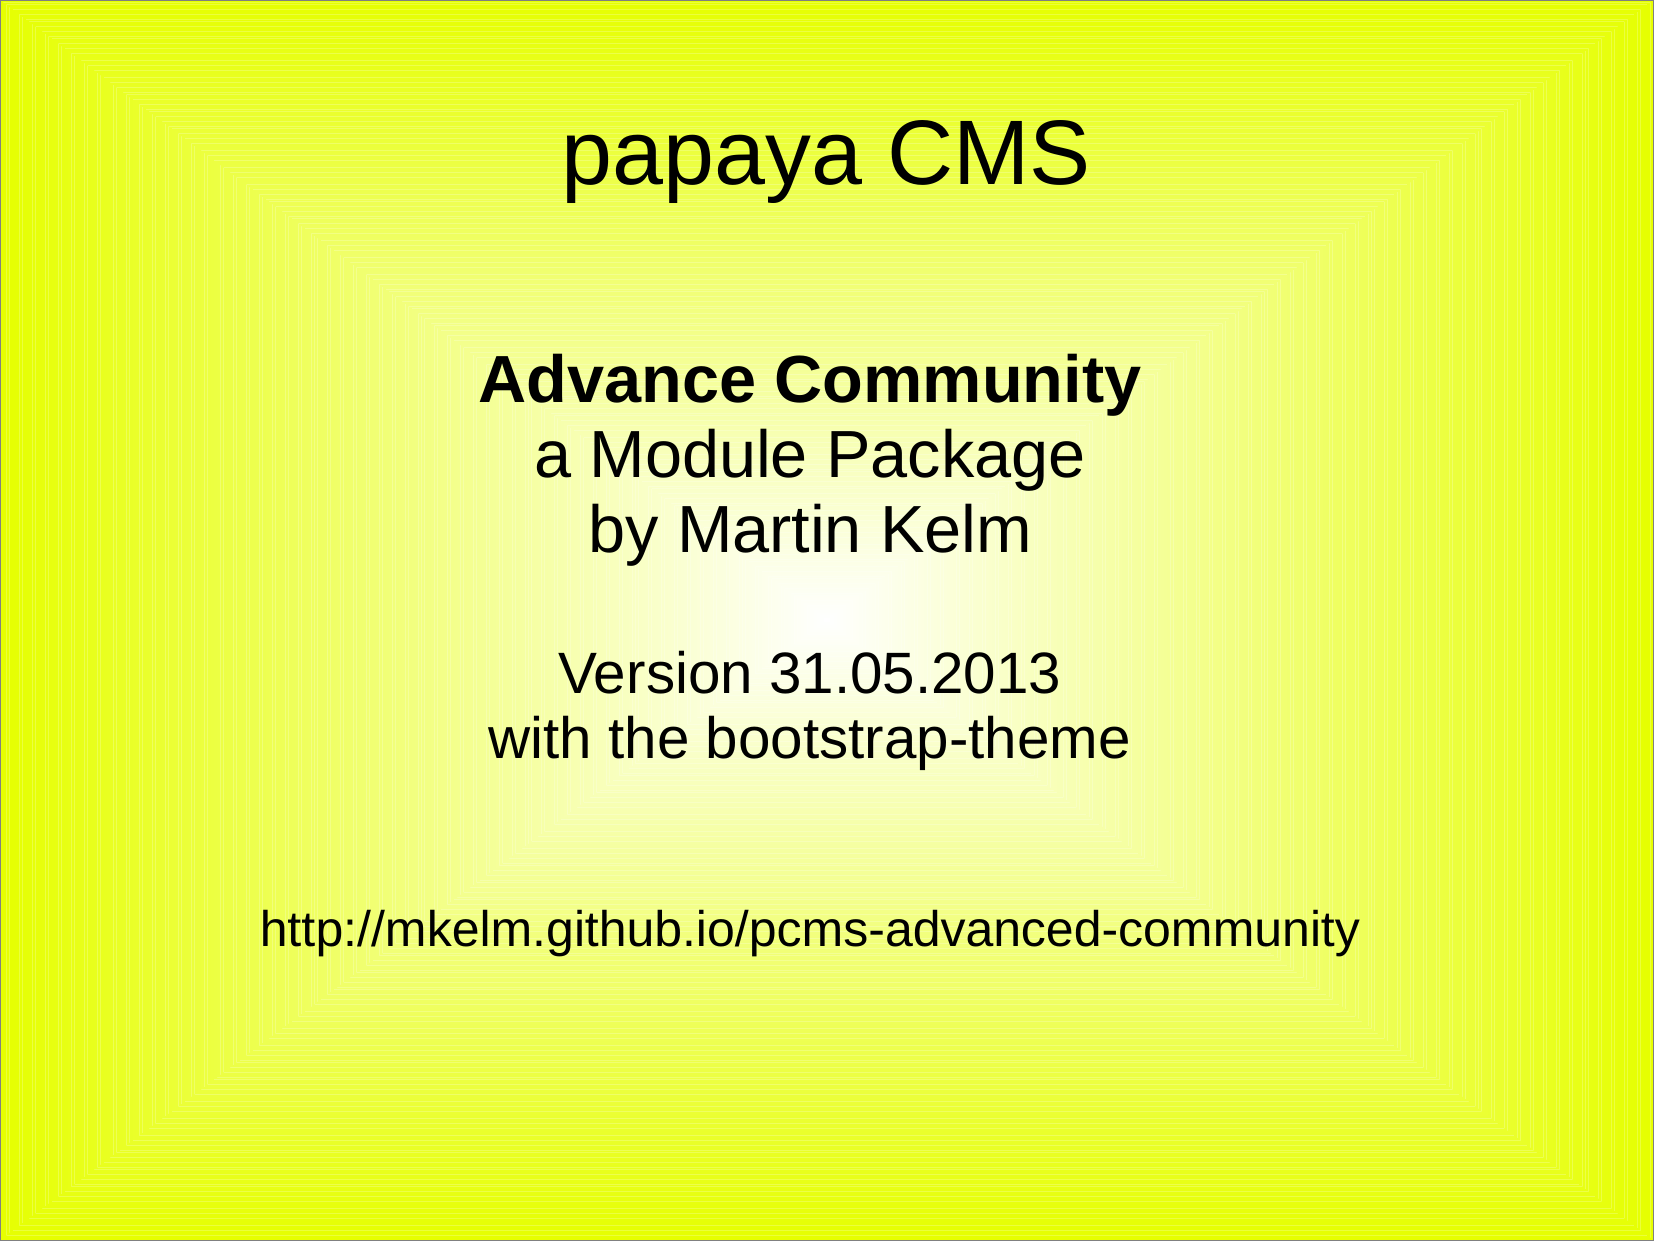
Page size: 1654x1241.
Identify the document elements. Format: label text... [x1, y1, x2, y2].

text_box [0, 0, 1654, 1241]
title papaya CMS [82, 49, 1571, 257]
subtitle Advance Community a Module Package by Martin Kelm Version 31.05.2013 with the bootstrap-theme http://mkelm.github.io/pcms-advanced-community [82, 290, 1538, 1010]
